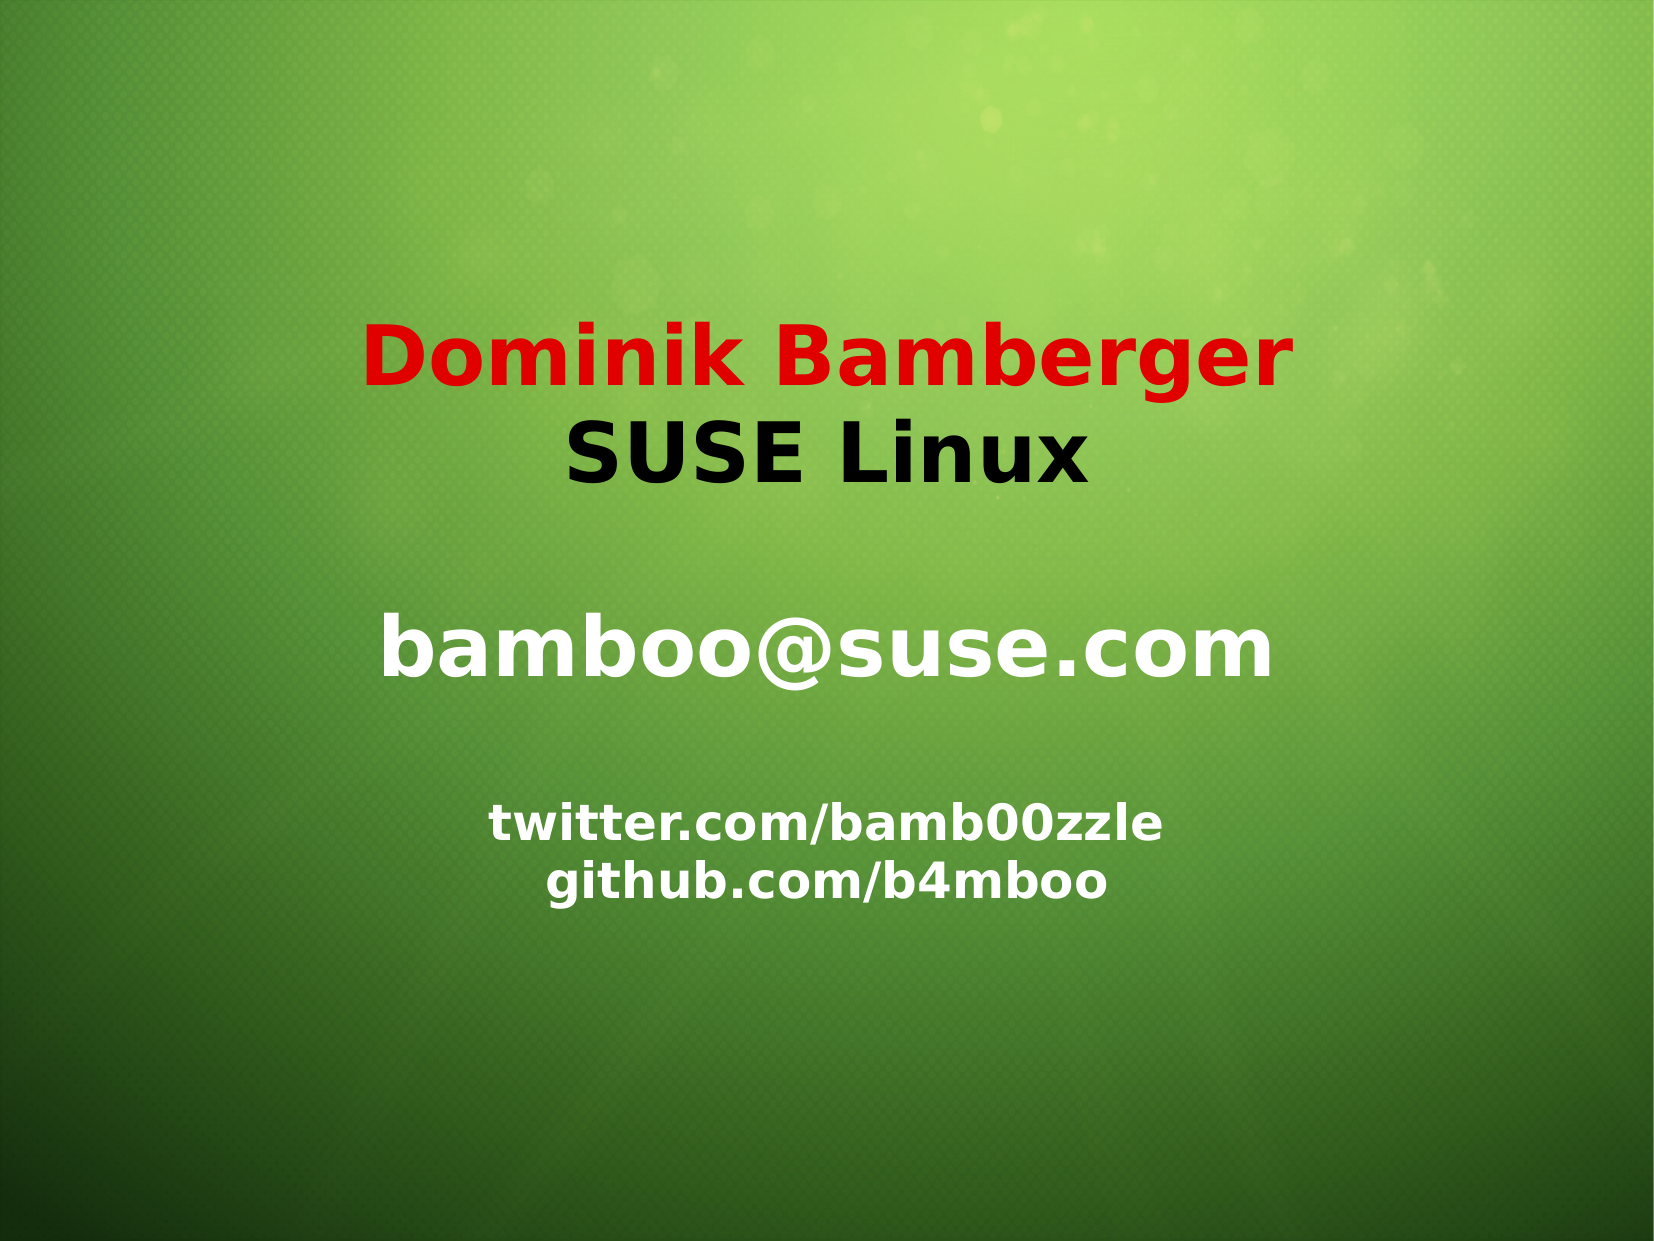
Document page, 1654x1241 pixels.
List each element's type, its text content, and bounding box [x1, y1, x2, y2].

picture [0, 0, 1654, 1241]
subtitle Dominik Bamberger SUSE Linux bamboo@suse.com twitter.com/bamb00zzle github.com/b4mboo [82, 49, 1571, 1170]
